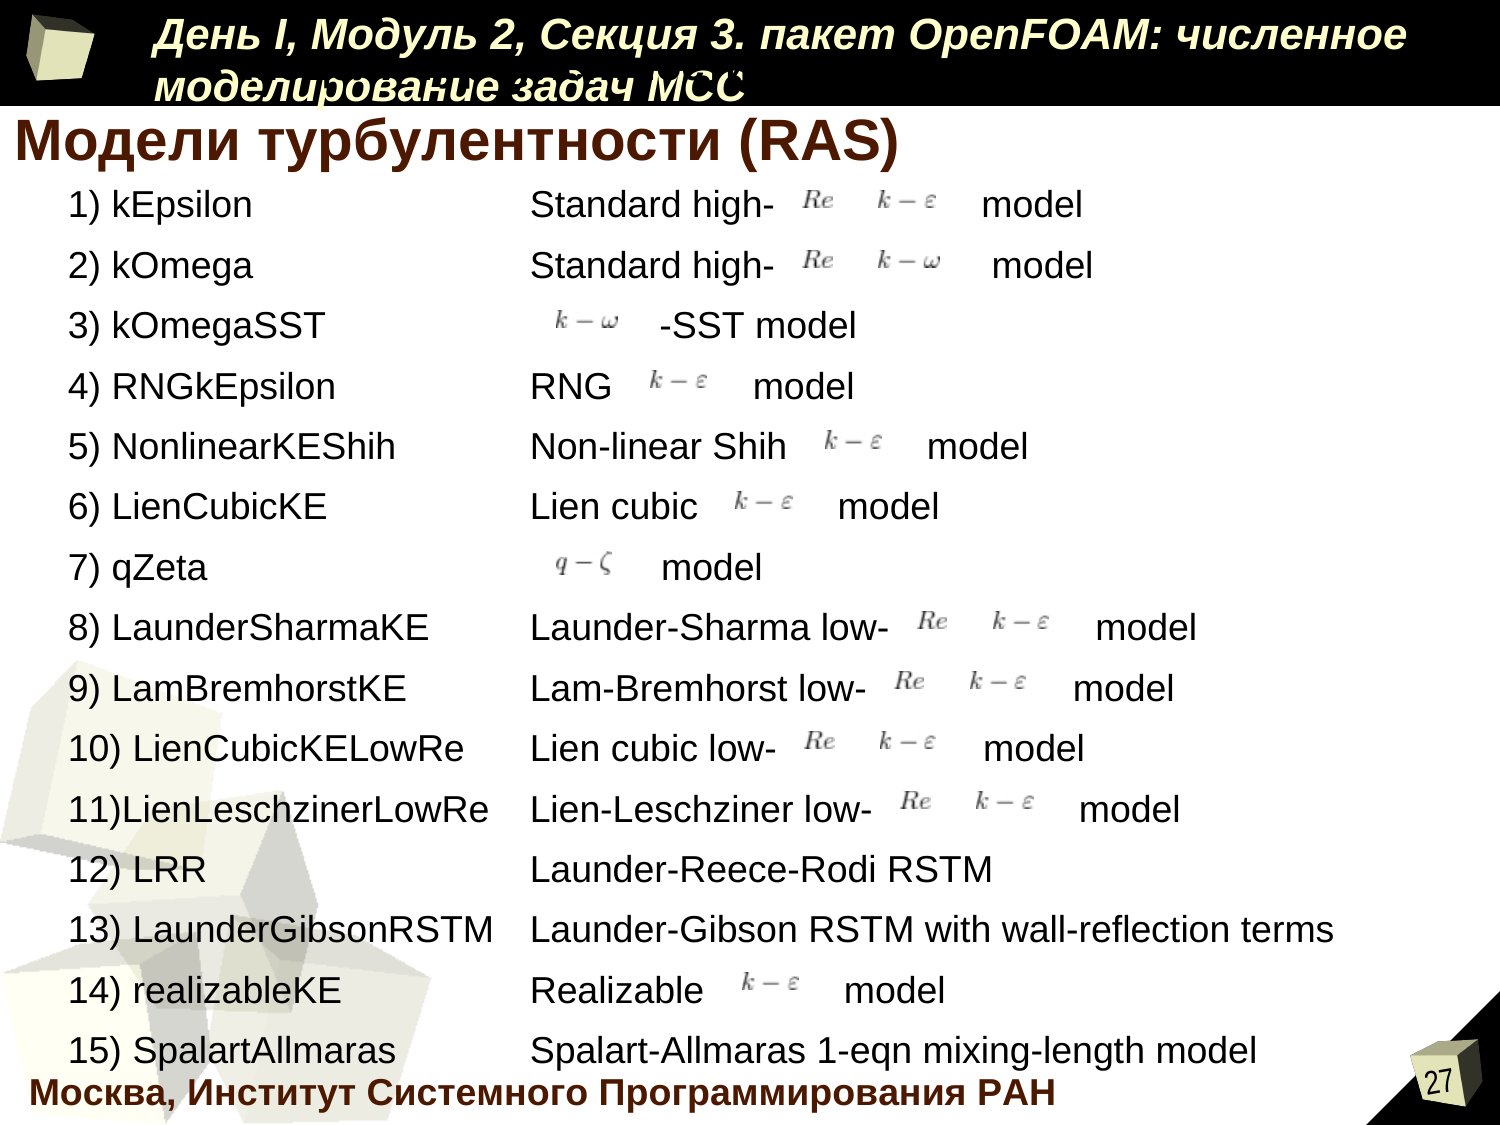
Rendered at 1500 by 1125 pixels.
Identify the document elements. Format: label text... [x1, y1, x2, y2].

table_cell -SST model [515, 294, 1471, 354]
table_cell Standard high- model [515, 233, 1471, 294]
table_cell Lam-Bremhorst low- model [515, 656, 1471, 716]
picture [650, 370, 707, 388]
table_cell Spalart-Allmaras 1-eqn mixing-length model [515, 1018, 1471, 1124]
table_cell Lien-Leschziner low- model [515, 777, 1471, 837]
picture [993, 611, 1049, 629]
picture [900, 791, 931, 810]
table_cell 15) SpalartAllmaras [53, 1018, 515, 1124]
picture [0, 659, 433, 1125]
table_cell 2) kOmega [53, 233, 515, 294]
table_cell 13) LaunderGibsonRSTM [53, 898, 515, 958]
picture [556, 310, 618, 328]
table_cell Lien cubic model [515, 475, 1471, 535]
picture [878, 250, 940, 268]
table_cell 9) LamBremhorstKE [53, 656, 515, 716]
table_cell model [515, 535, 1471, 596]
table_cell 5) NonlinearKEShih [53, 414, 515, 475]
picture [804, 731, 835, 749]
table_header Standard high- model [515, 180, 1471, 233]
text_box Модели турбулентности для несжимаемых течений [228, 31, 1341, 94]
table_cell Launder-Gibson RSTM with wall-reflection terms [515, 898, 1471, 958]
picture [970, 671, 1026, 689]
table_cell Launder-Sharma low- model [515, 596, 1471, 656]
table_cell 12) LRR [53, 837, 515, 898]
table_cell RNG model [515, 354, 1471, 414]
text_box Модели турбулентности (RAS) [0, 94, 1500, 180]
table_cell Lien cubic low- model [515, 716, 1471, 777]
table_cell Non-linear Shih model [515, 414, 1471, 475]
picture [802, 250, 833, 268]
table_cell Realizable model [515, 958, 1471, 1018]
table_cell 10) LienCubicKELowRe [53, 716, 515, 777]
picture [556, 551, 612, 575]
table_cell 4) RNGkEpsilon [53, 354, 515, 414]
table_cell 14) realizableKE [53, 958, 515, 1018]
picture [802, 190, 833, 208]
table_cell Launder-Reece-Rodi RSTM [515, 837, 1471, 898]
picture [825, 430, 882, 449]
picture [880, 731, 936, 749]
picture [917, 611, 947, 629]
table_cell 8) LaunderSharmaKE [53, 596, 515, 656]
picture [894, 671, 924, 689]
table_cell 3) kOmegaSST [53, 294, 515, 354]
table_cell 6) LienCubicKE [53, 475, 515, 535]
picture [735, 491, 793, 509]
table_header 1) kEpsilon [53, 180, 515, 233]
picture [976, 791, 1034, 810]
table_cell 11)LienLeschzinerLowRe [53, 777, 515, 837]
picture [742, 972, 799, 990]
table_cell 7) qZeta [53, 535, 515, 596]
picture [878, 190, 936, 208]
